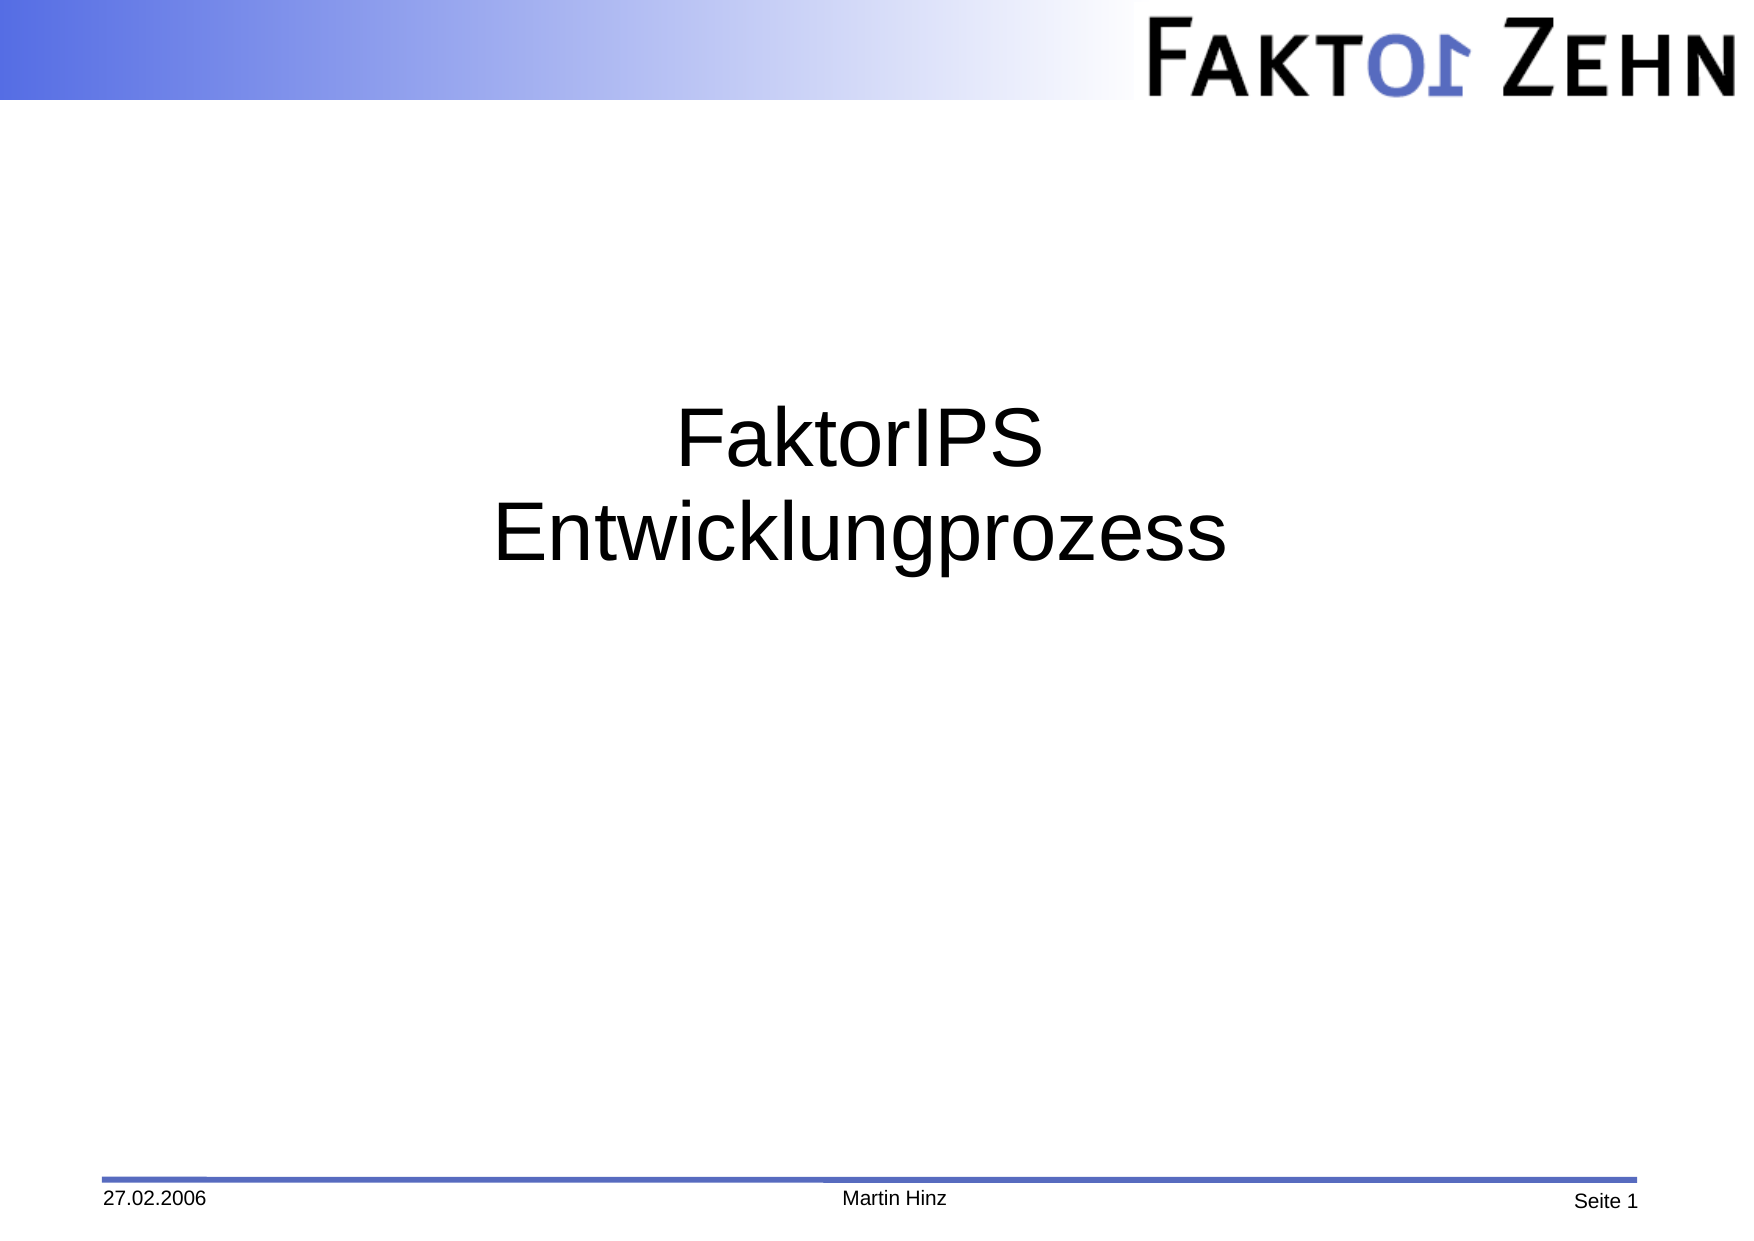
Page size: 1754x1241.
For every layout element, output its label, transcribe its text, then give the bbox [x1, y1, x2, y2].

title FaktorIPS Entwicklungprozess [162, 391, 1559, 671]
picture [1133, 2, 1749, 105]
